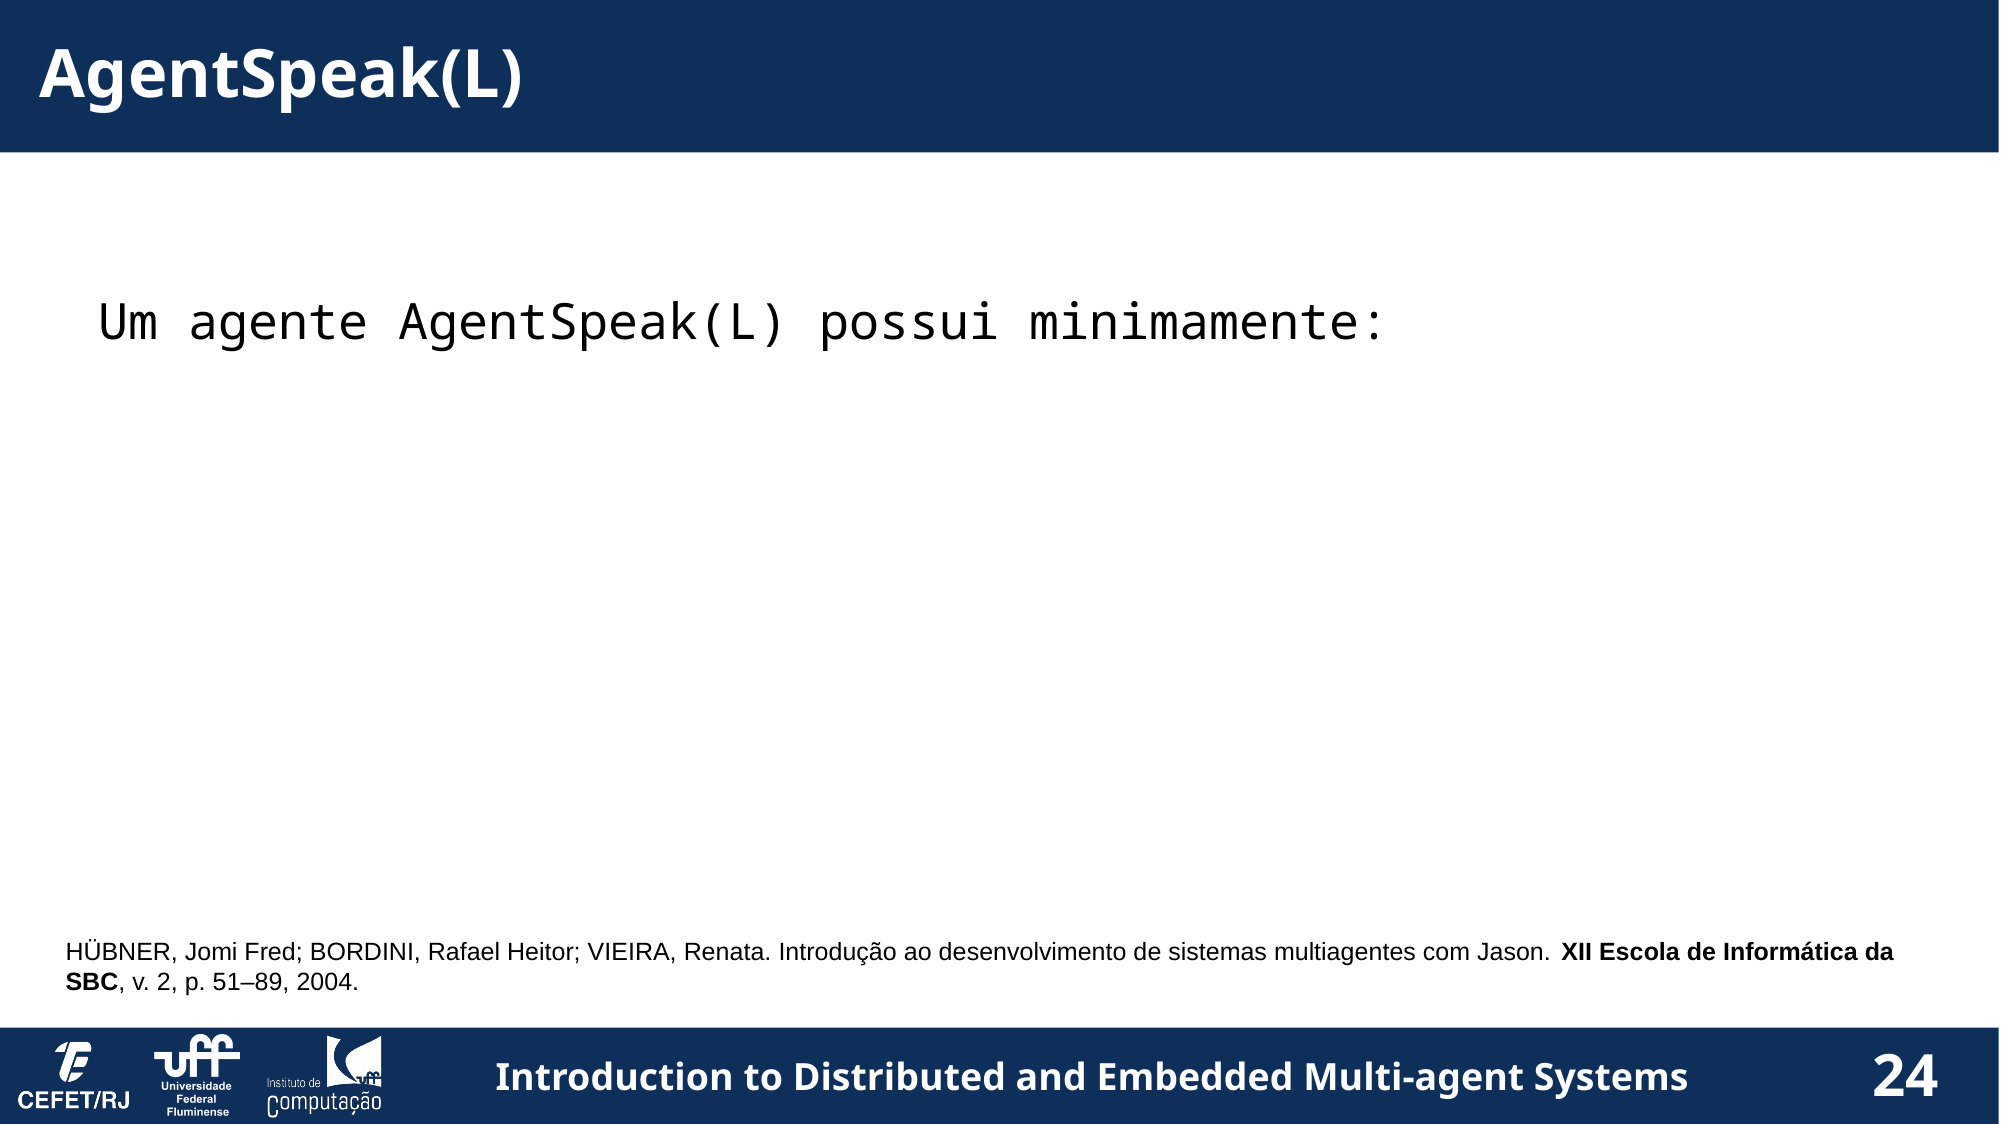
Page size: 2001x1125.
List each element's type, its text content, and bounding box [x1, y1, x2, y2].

text_box AgentSpeak(L) [25, 23, 1999, 119]
picture [265, 1033, 383, 1118]
text_box Um agente AgentSpeak(L) possui minimamente: [83, 281, 1861, 357]
text_box HÜBNER, Jomi Fred; BORDINI, Rafael Heitor; VIEIRA, Renata. Introdução ao desenvolvimento de sistemas multiagentes com Jason. XII Escola de Informática da SBC, v. 2, p. 51–89, 2004. [50, 928, 1939, 1003]
picture [153, 1033, 241, 1121]
picture [18, 1021, 129, 1125]
